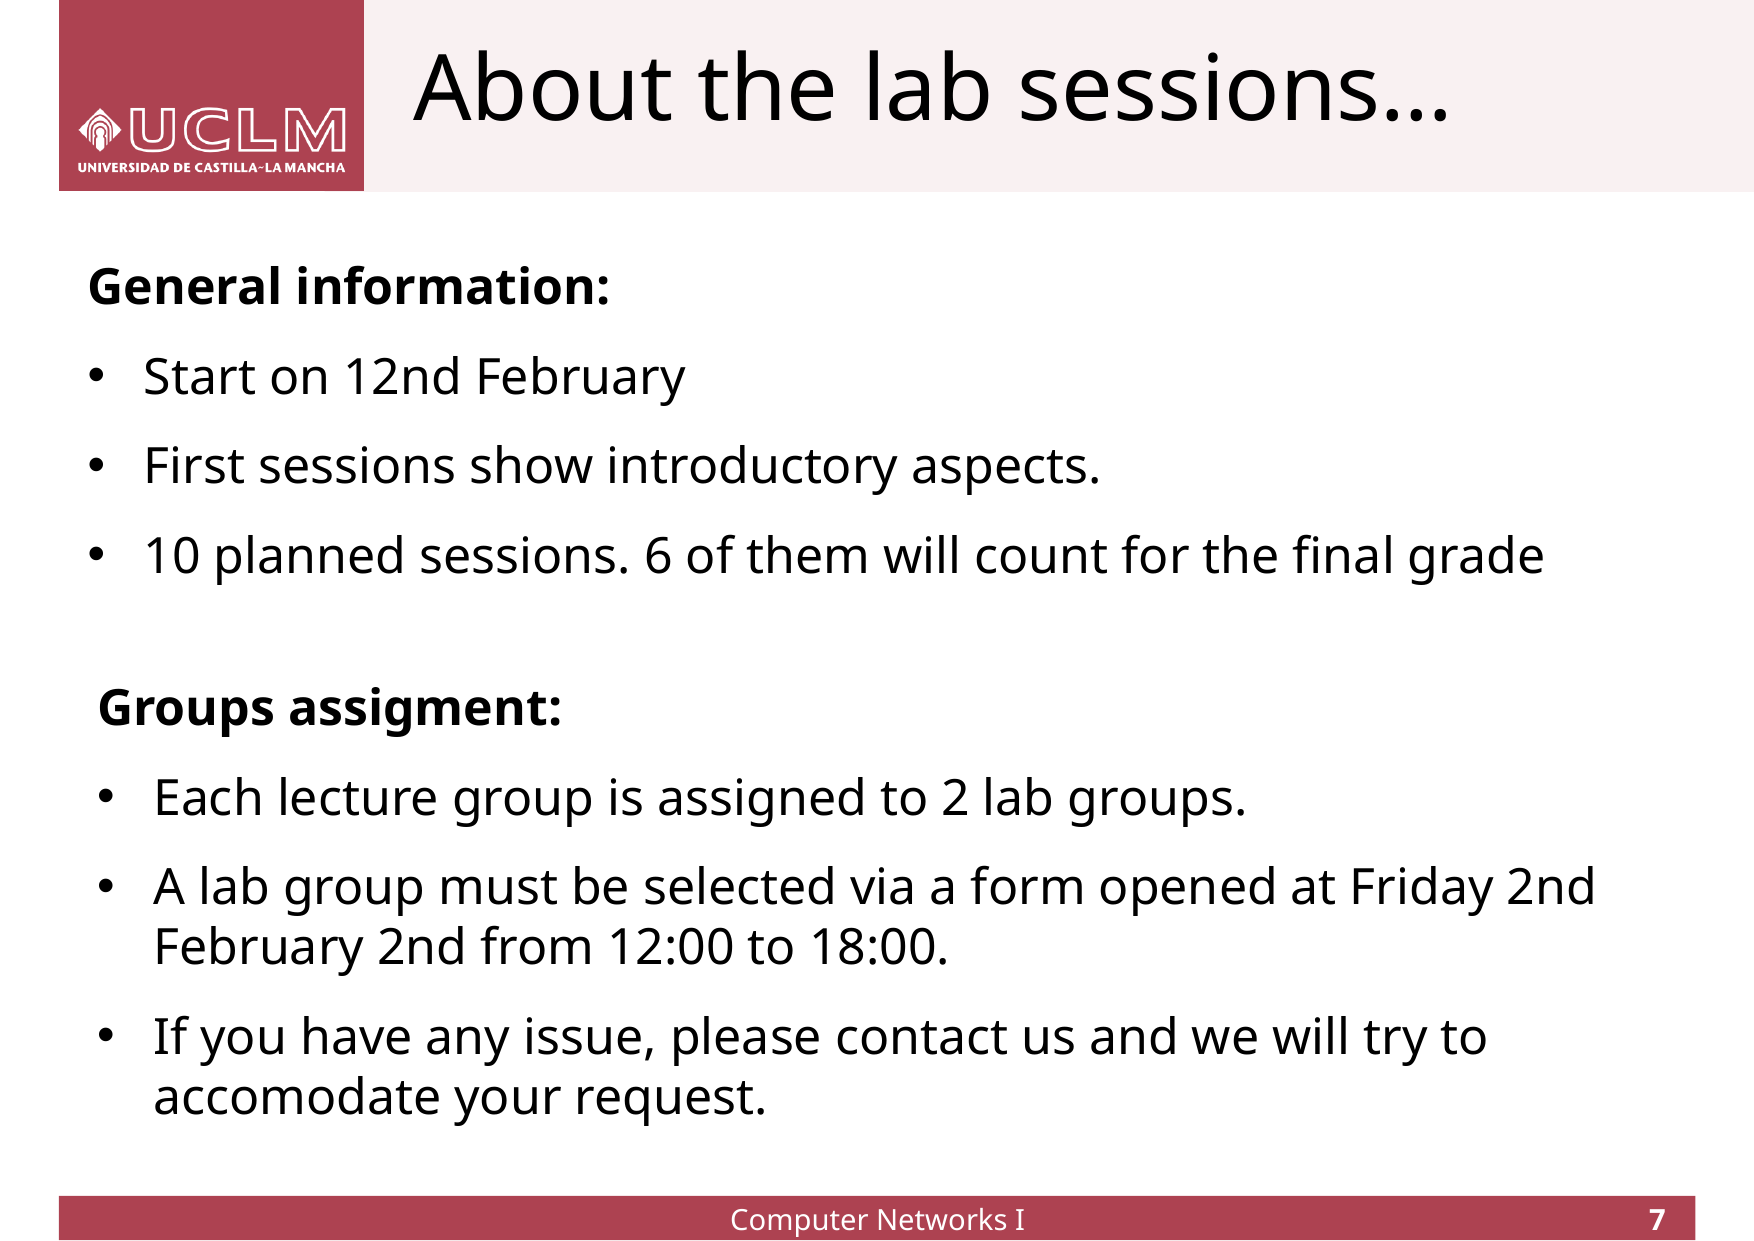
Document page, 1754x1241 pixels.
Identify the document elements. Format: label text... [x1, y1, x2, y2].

title About the lab sessions… [413, 0, 1667, 198]
picture [59, 0, 364, 191]
footer Computer Networks I [599, 1200, 1156, 1236]
list General information: Start on 12nd February First sessions show introductory aspects. 10 planned sessions. 6 of them will count for the final grade [87, 254, 1667, 960]
slide_number <number> [1257, 1200, 1666, 1236]
text_box Groups assigment: Each lecture group is assigned to 2 lab groups. A lab group must be selected via a form opened at Friday 2nd February 2nd from 12:00 to 18:00. If you have any issue, please contact us and we will try to accomodate your request. [97, 675, 1676, 1125]
